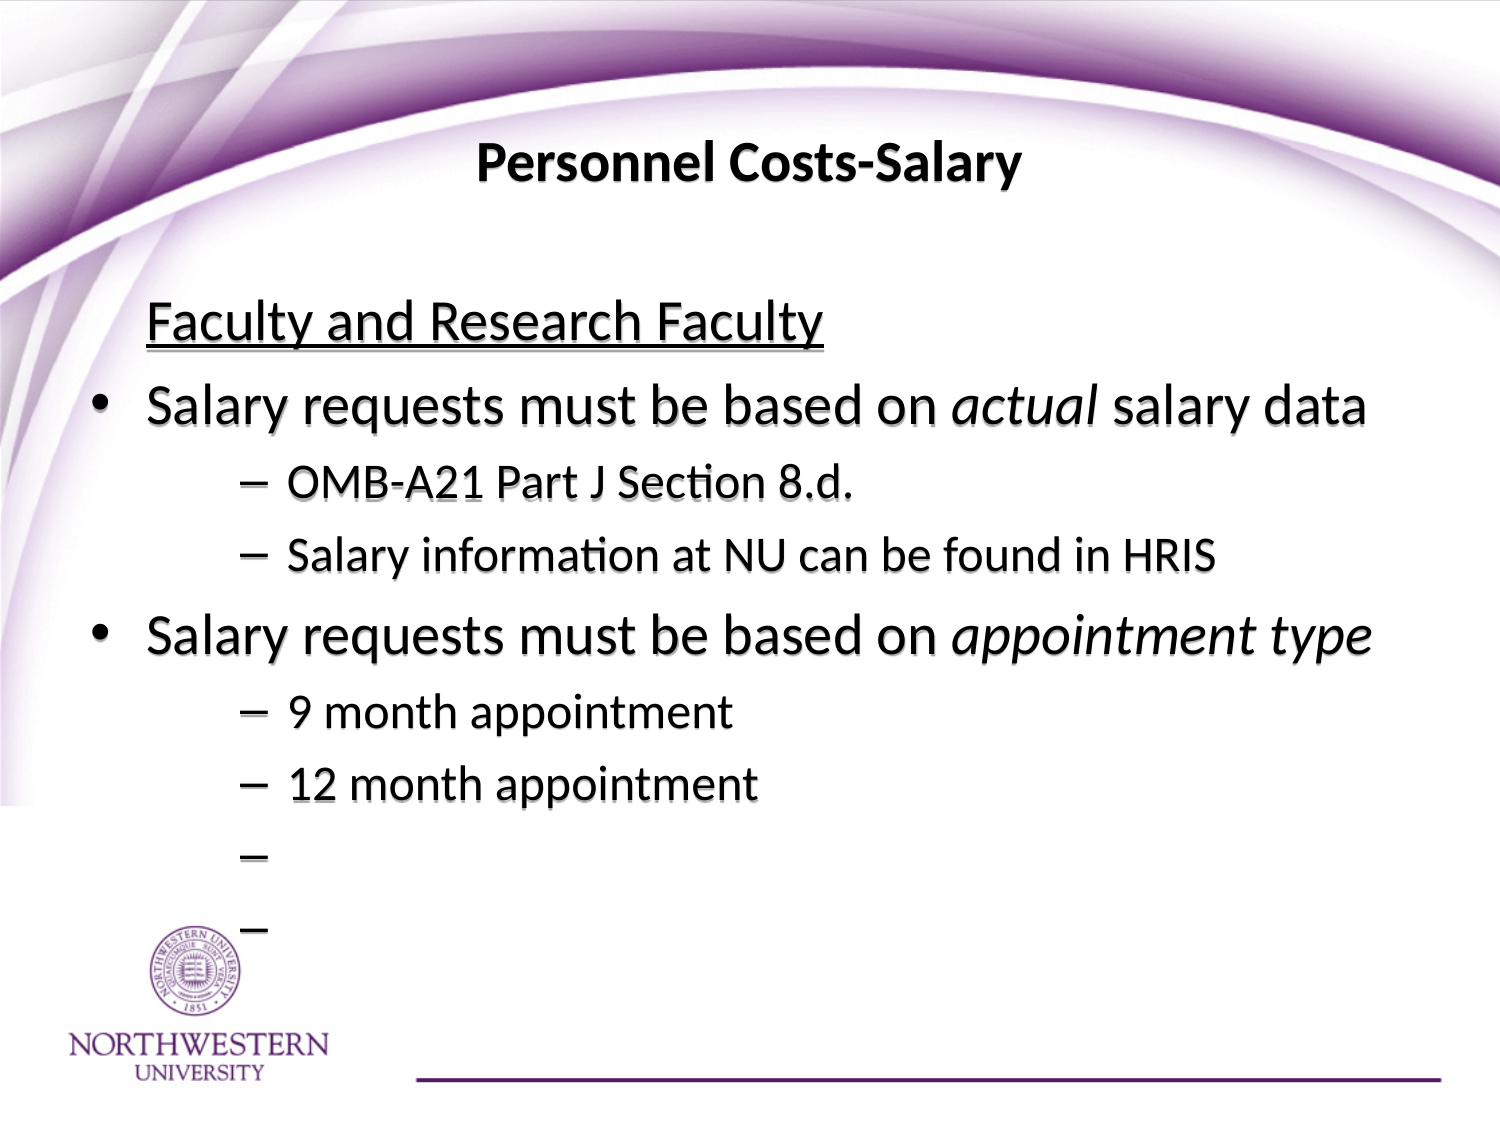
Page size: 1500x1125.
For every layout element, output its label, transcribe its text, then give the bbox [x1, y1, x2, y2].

list Faculty and Research Faculty Salary requests must be based on actual salary data OMB-A21 Part J Section 8.d. Salary information at NU can be found in HRIS Salary requests must be based on appointment type 9 month appointment 12 month appointment [75, 274, 1426, 912]
title Personnel Costs-Salary [75, 101, 1426, 215]
